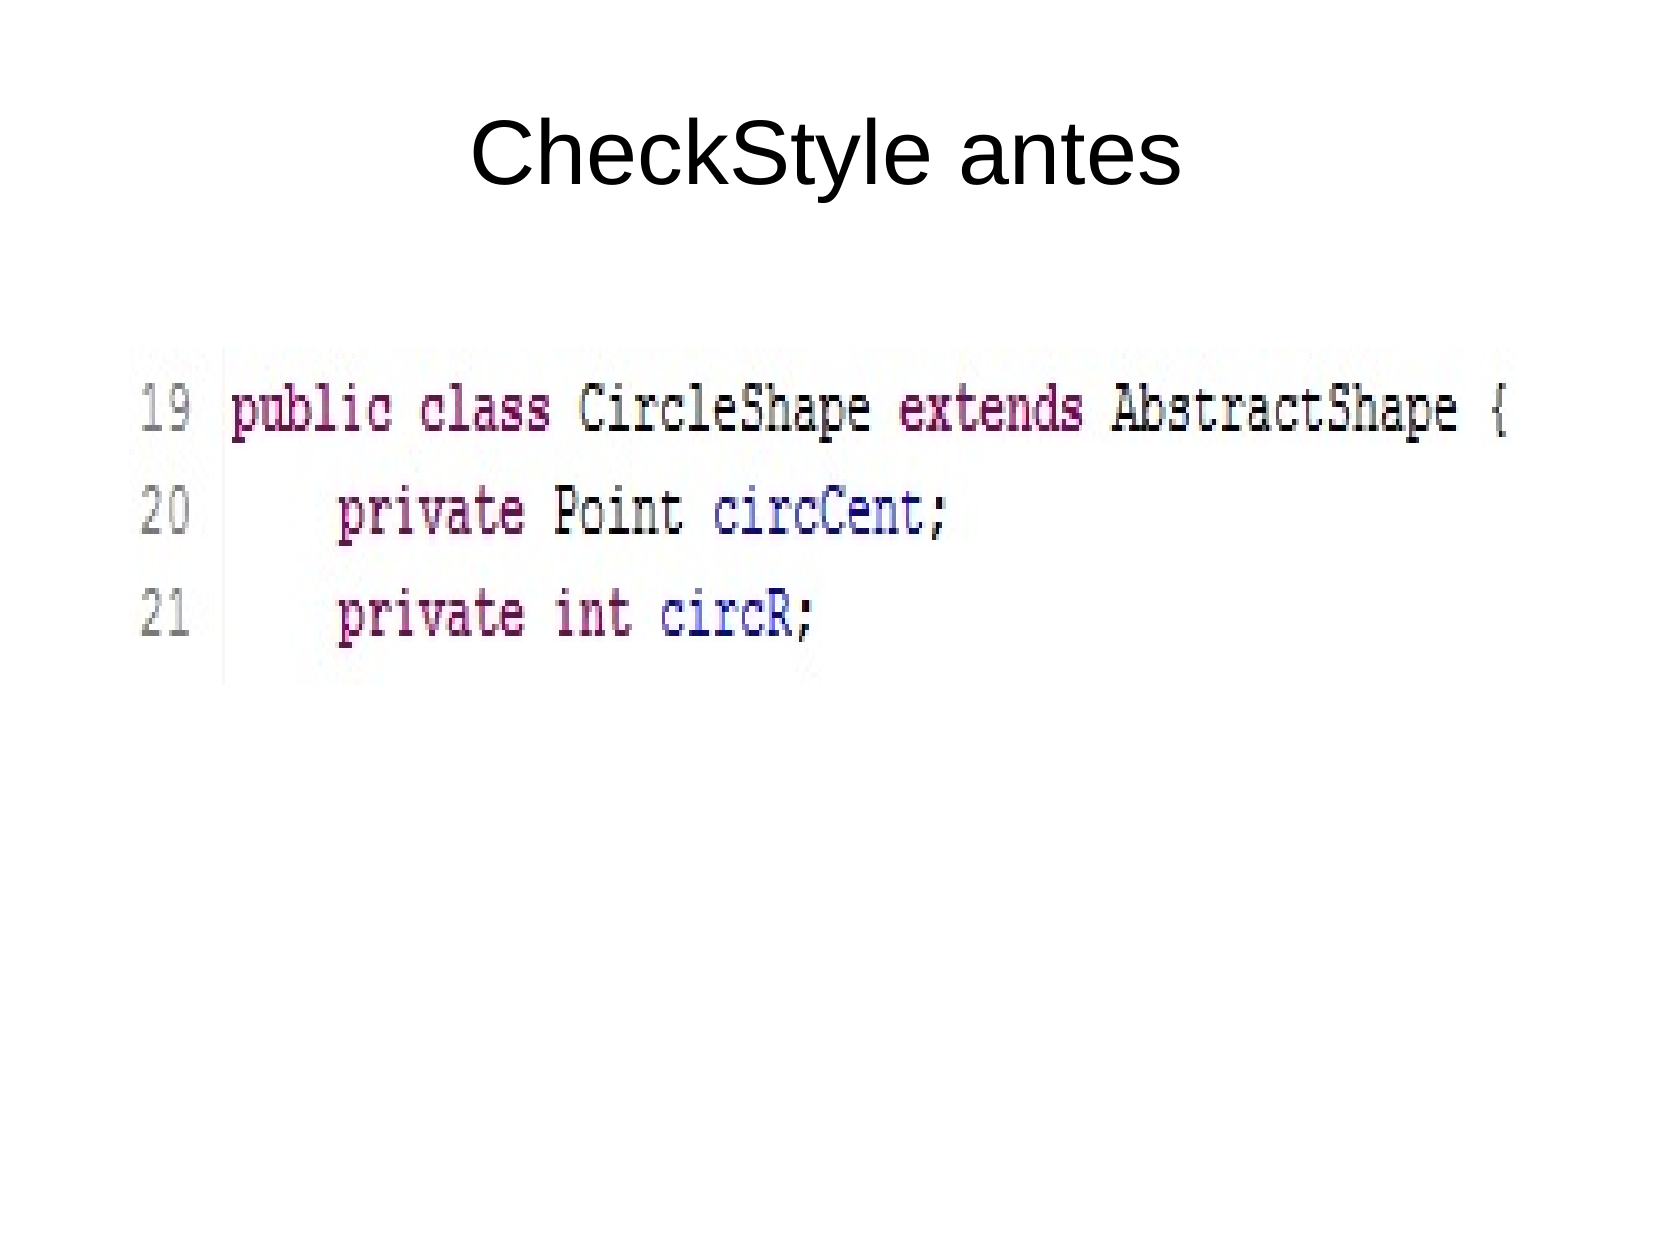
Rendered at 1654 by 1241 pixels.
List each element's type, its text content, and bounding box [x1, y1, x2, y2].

picture [129, 347, 1523, 686]
title CheckStyle antes [82, 49, 1571, 257]
